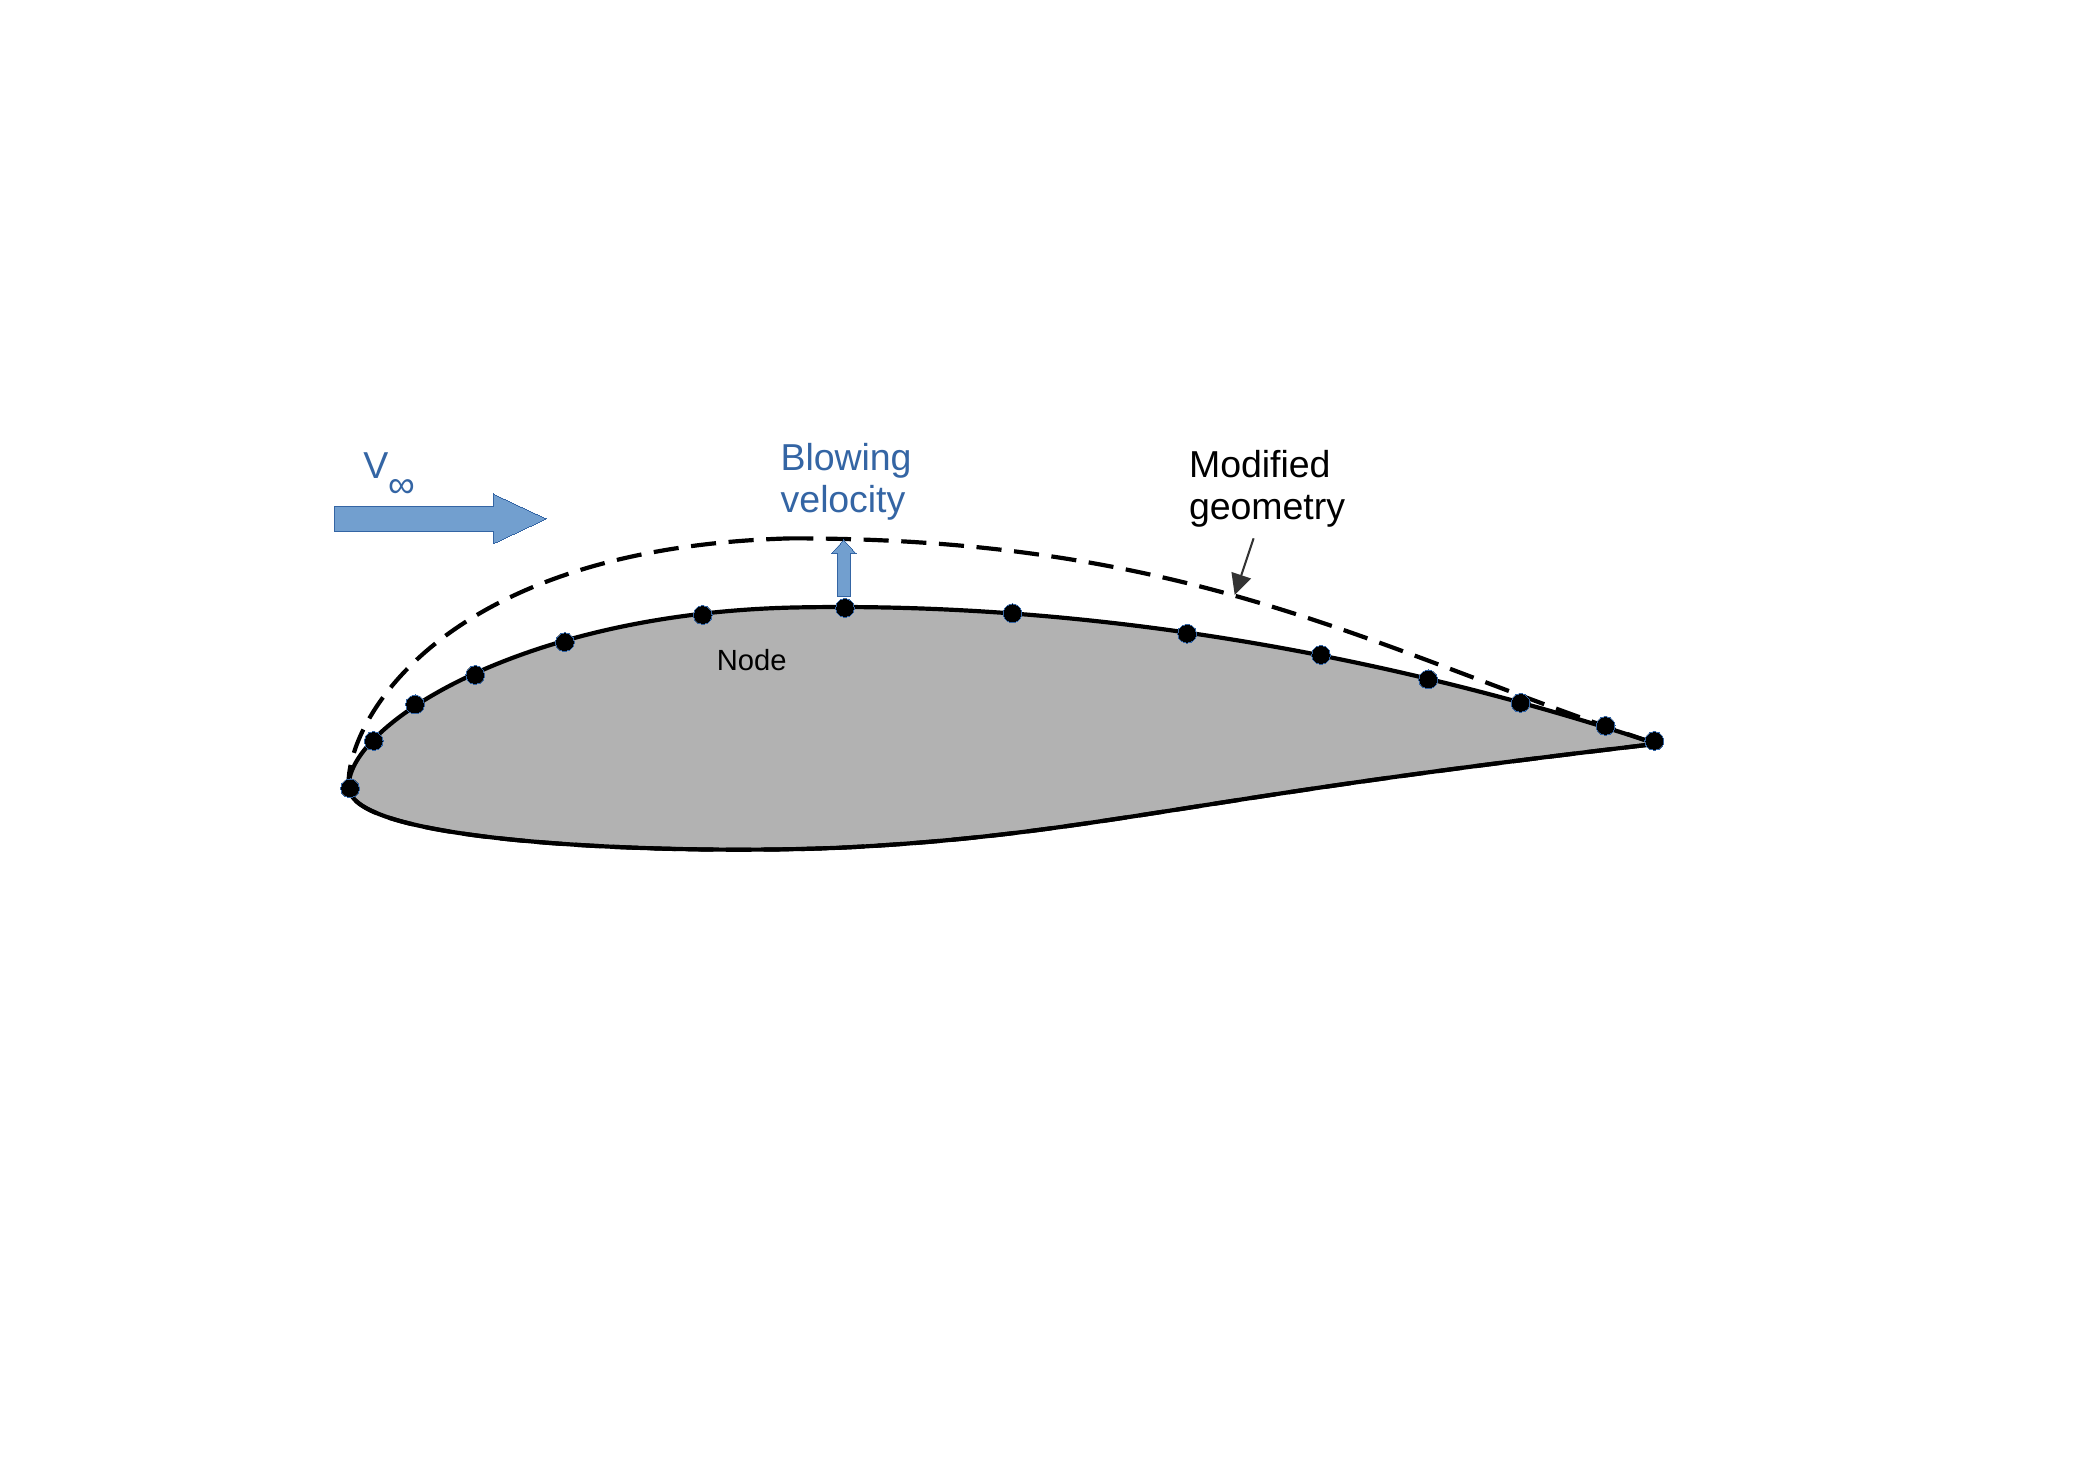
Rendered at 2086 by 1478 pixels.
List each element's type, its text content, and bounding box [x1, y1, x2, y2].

text_box [340, 598, 1664, 850]
text_box Node [702, 636, 825, 685]
text_box [831, 539, 857, 597]
text_box V∞ [348, 436, 471, 513]
text_box [334, 493, 547, 544]
text_box Modified geometry [1174, 436, 1449, 536]
text_box Blowing velocity [765, 429, 971, 529]
